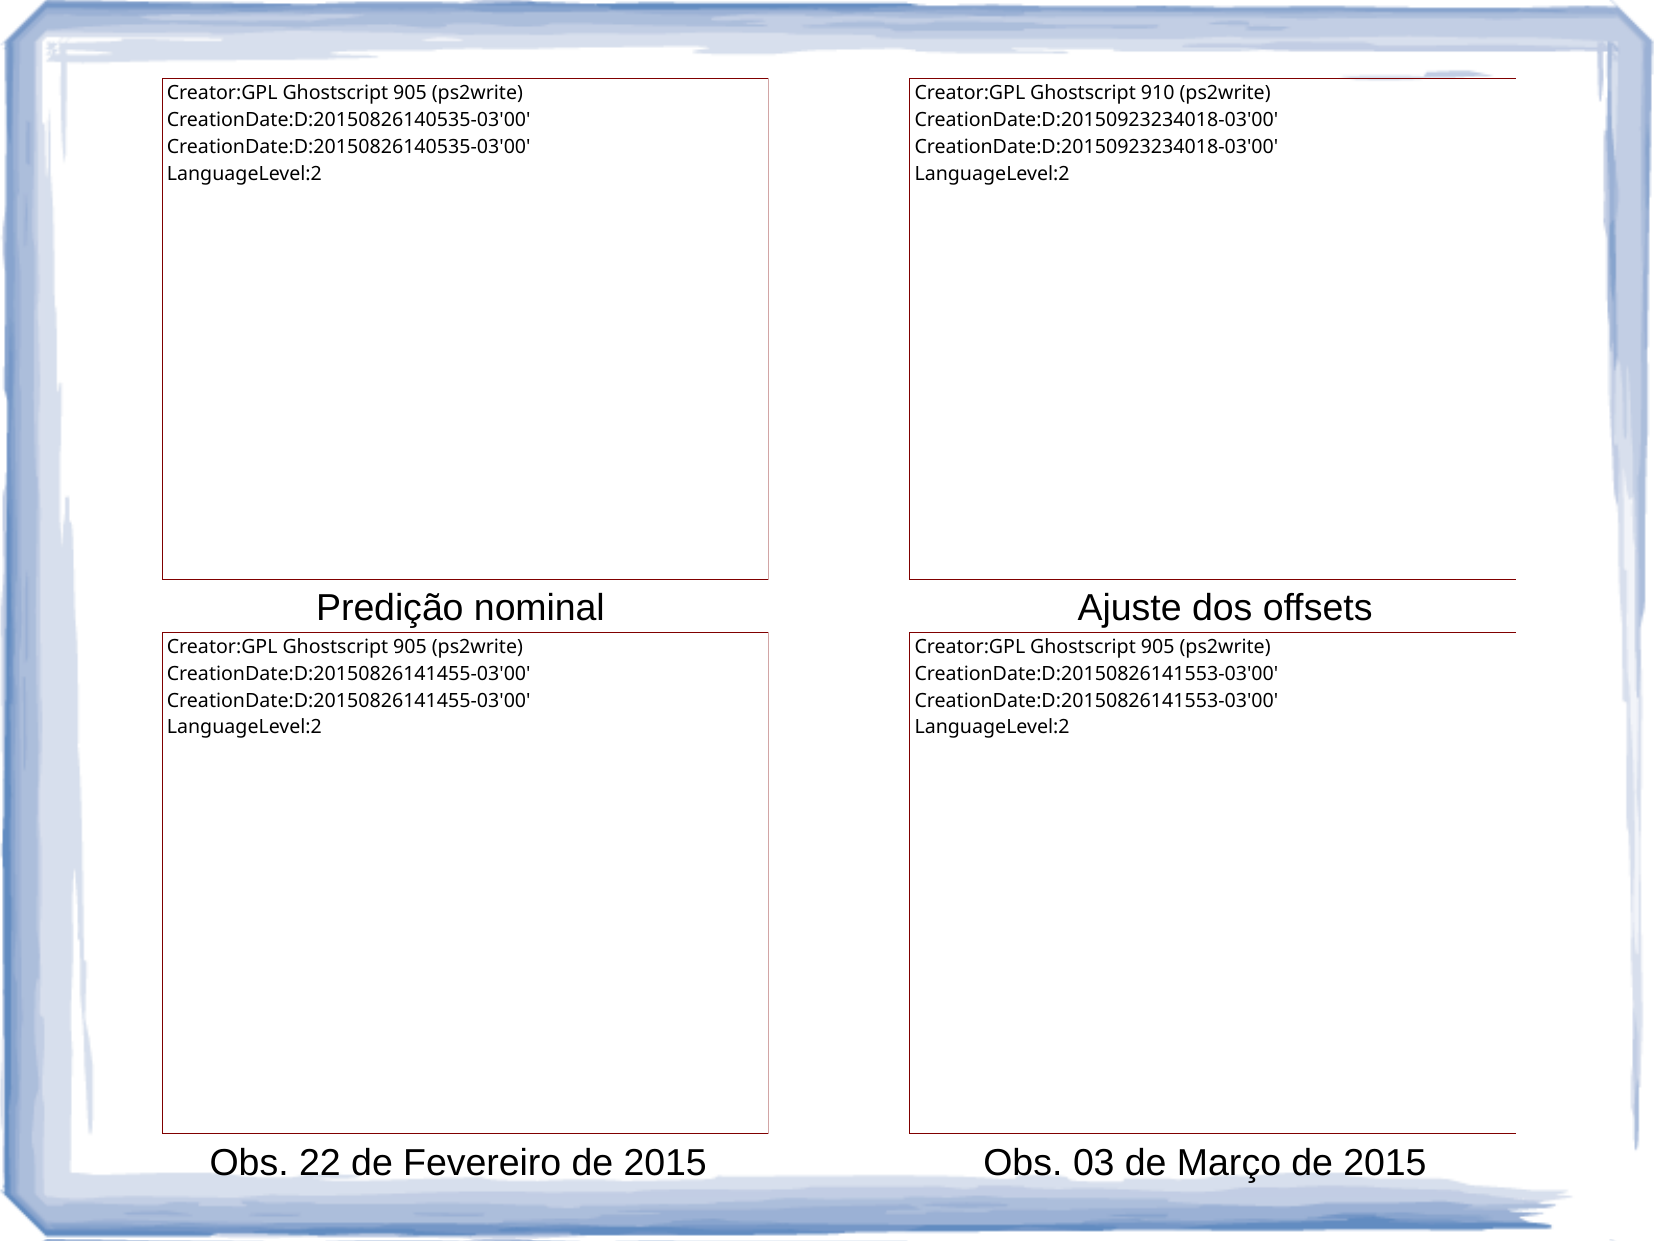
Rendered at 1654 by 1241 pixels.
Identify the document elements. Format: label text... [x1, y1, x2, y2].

picture [0, 0, 1654, 1241]
text_box Predição nominal [301, 578, 620, 636]
text_box Ajuste dos offsets [1062, 578, 1388, 636]
text_box Obs. 22 de Fevereiro de 2015 [194, 1133, 722, 1191]
text_box Obs. 03 de Março de 2015 [968, 1133, 1442, 1191]
